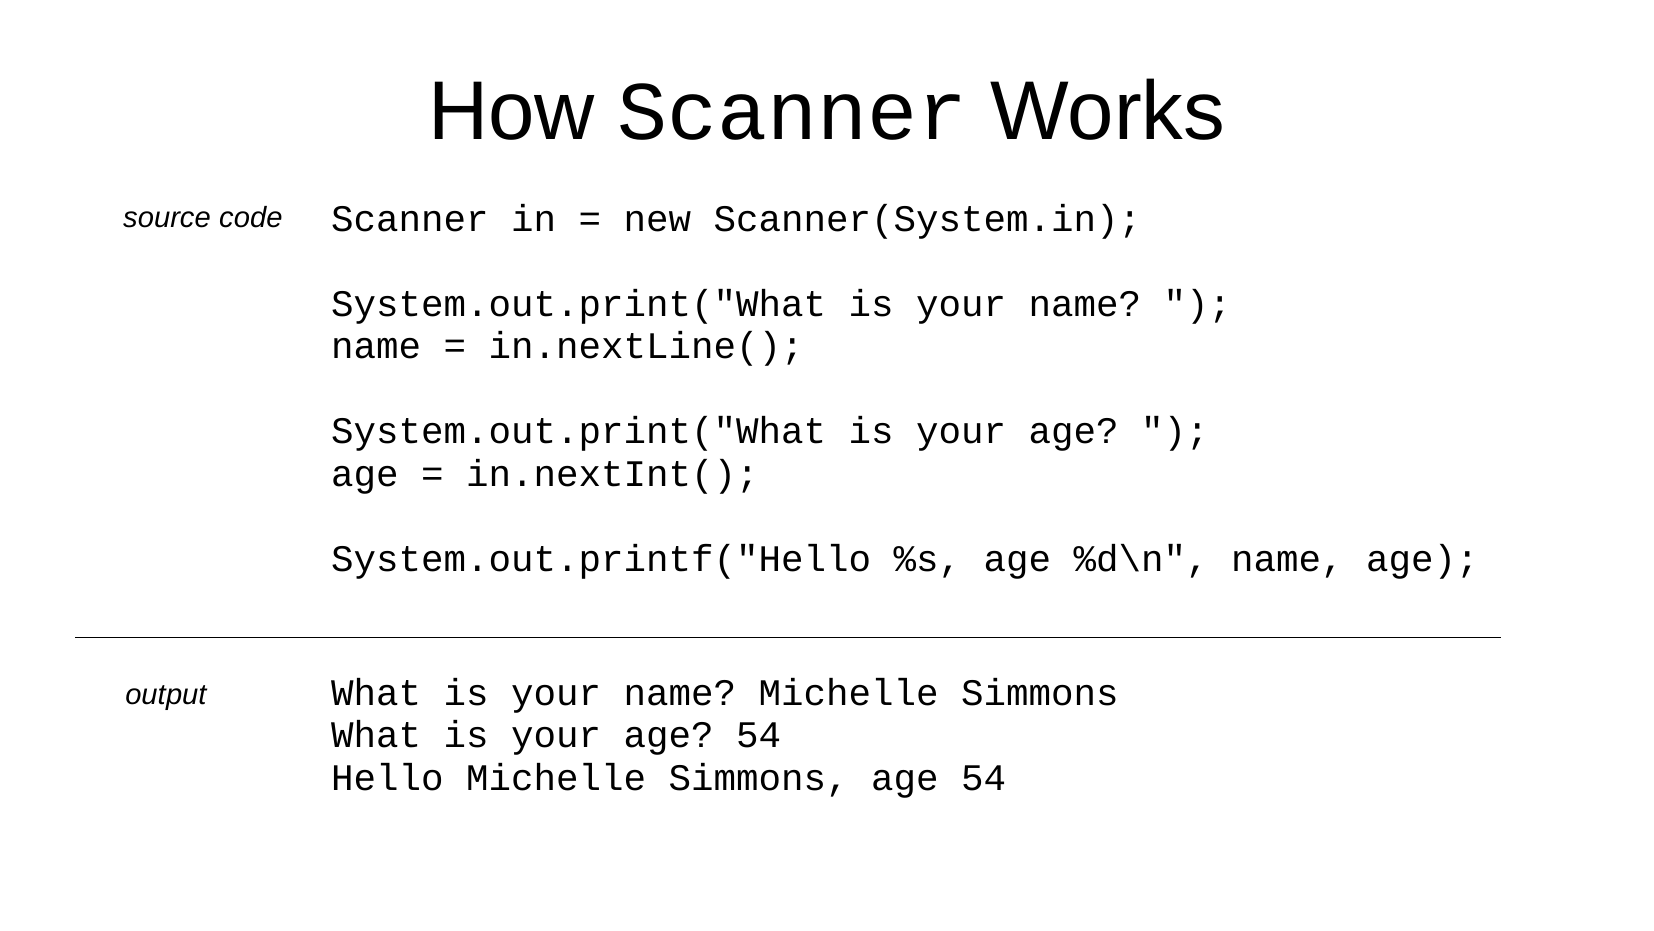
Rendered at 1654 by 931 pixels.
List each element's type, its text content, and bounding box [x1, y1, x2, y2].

text_box What is your name? Michelle Simmons What is your age? 54 Hello Michelle Simmons, age 54 [316, 666, 1134, 852]
text_box source code [108, 193, 298, 242]
text_box output [110, 670, 301, 719]
title How Scanner Works [82, 37, 1571, 193]
text_box Scanner in = new Scanner(System.in); System.out.print("What is your name? "); name = in.nextLine(); System.out.print("What is your age? "); age = in.nextInt(); System.out.printf("Hello %s, age %d\n", name, age); [316, 192, 1514, 590]
